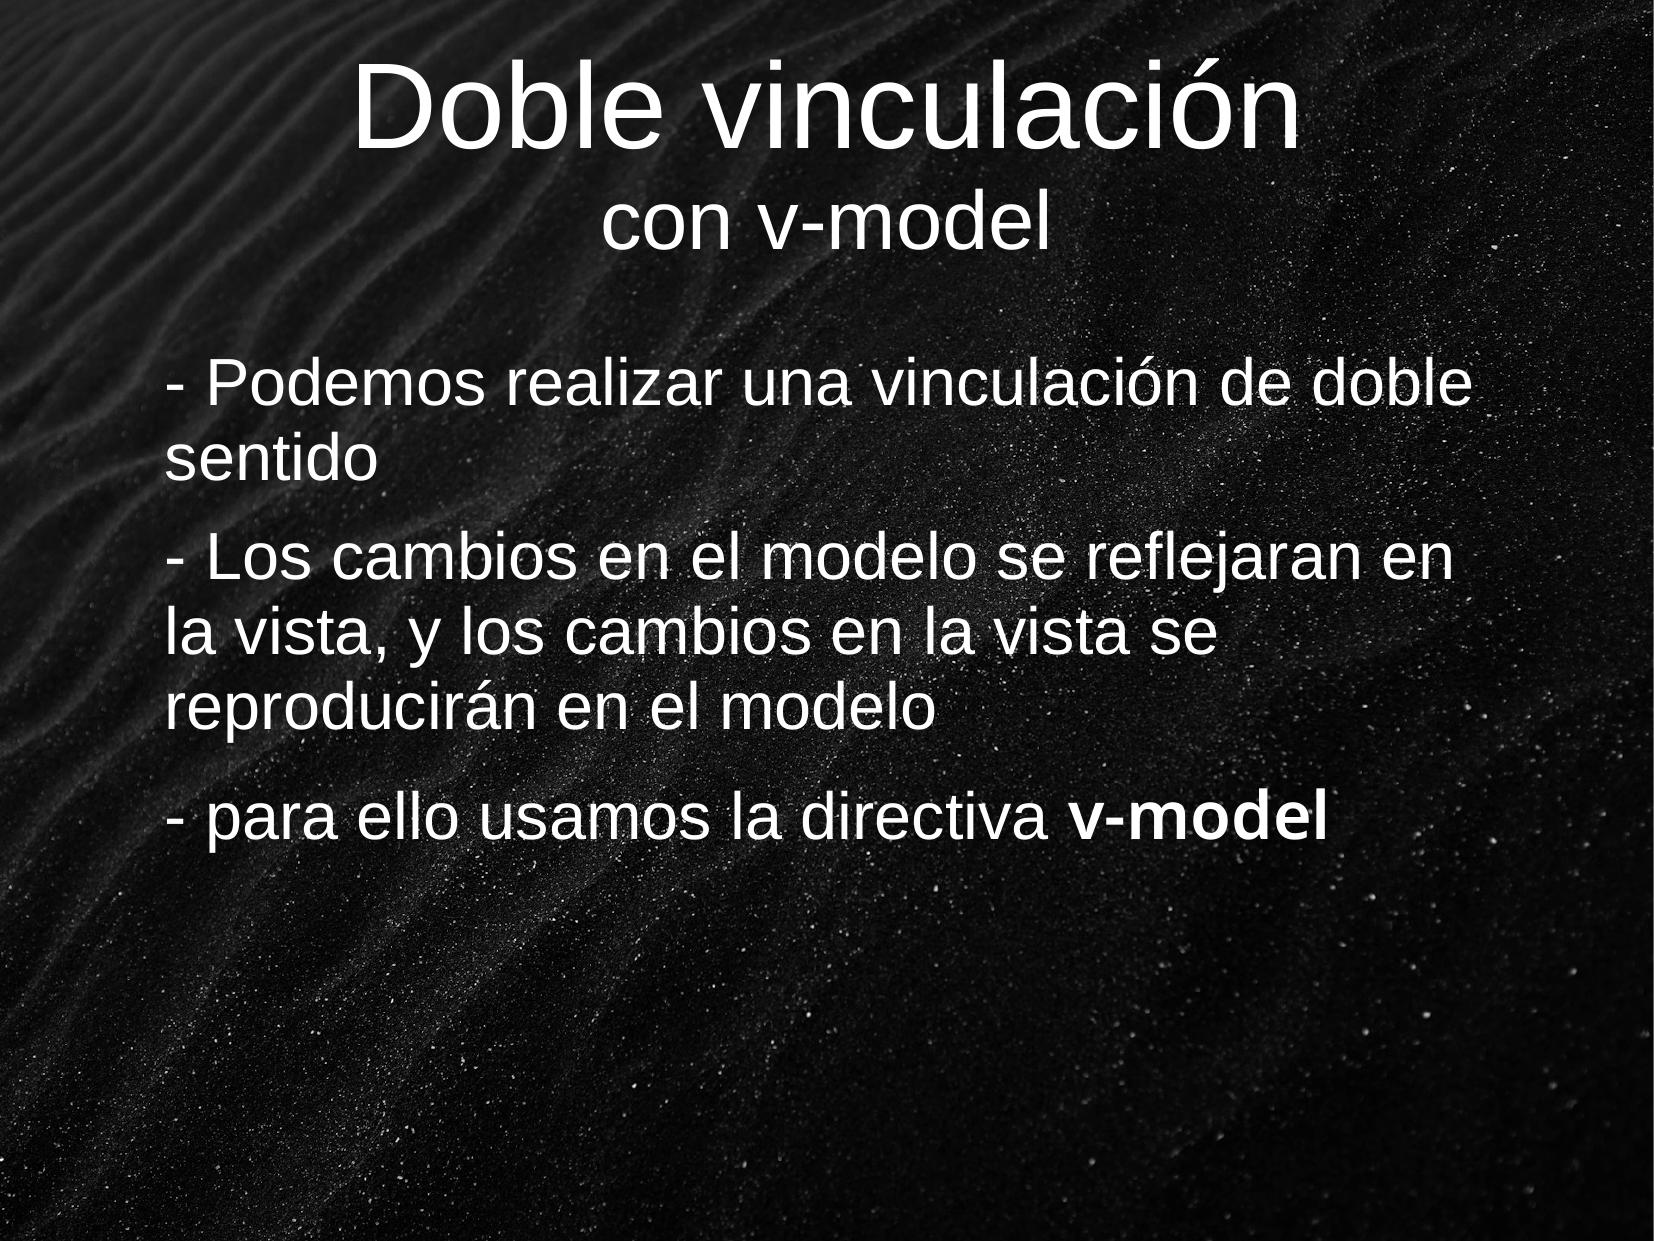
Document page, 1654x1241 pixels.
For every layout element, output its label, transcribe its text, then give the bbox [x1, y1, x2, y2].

title Doble vinculación con v-model [82, 37, 1571, 268]
text_box - Podemos realizar una vinculación de doble sentido - Los cambios en el modelo se reflejaran en la vista, y los cambios en la vista se reproducirán en el modelo - para ello usamos la directiva v-model [150, 337, 1538, 1126]
picture [0, 0, 1654, 1241]
